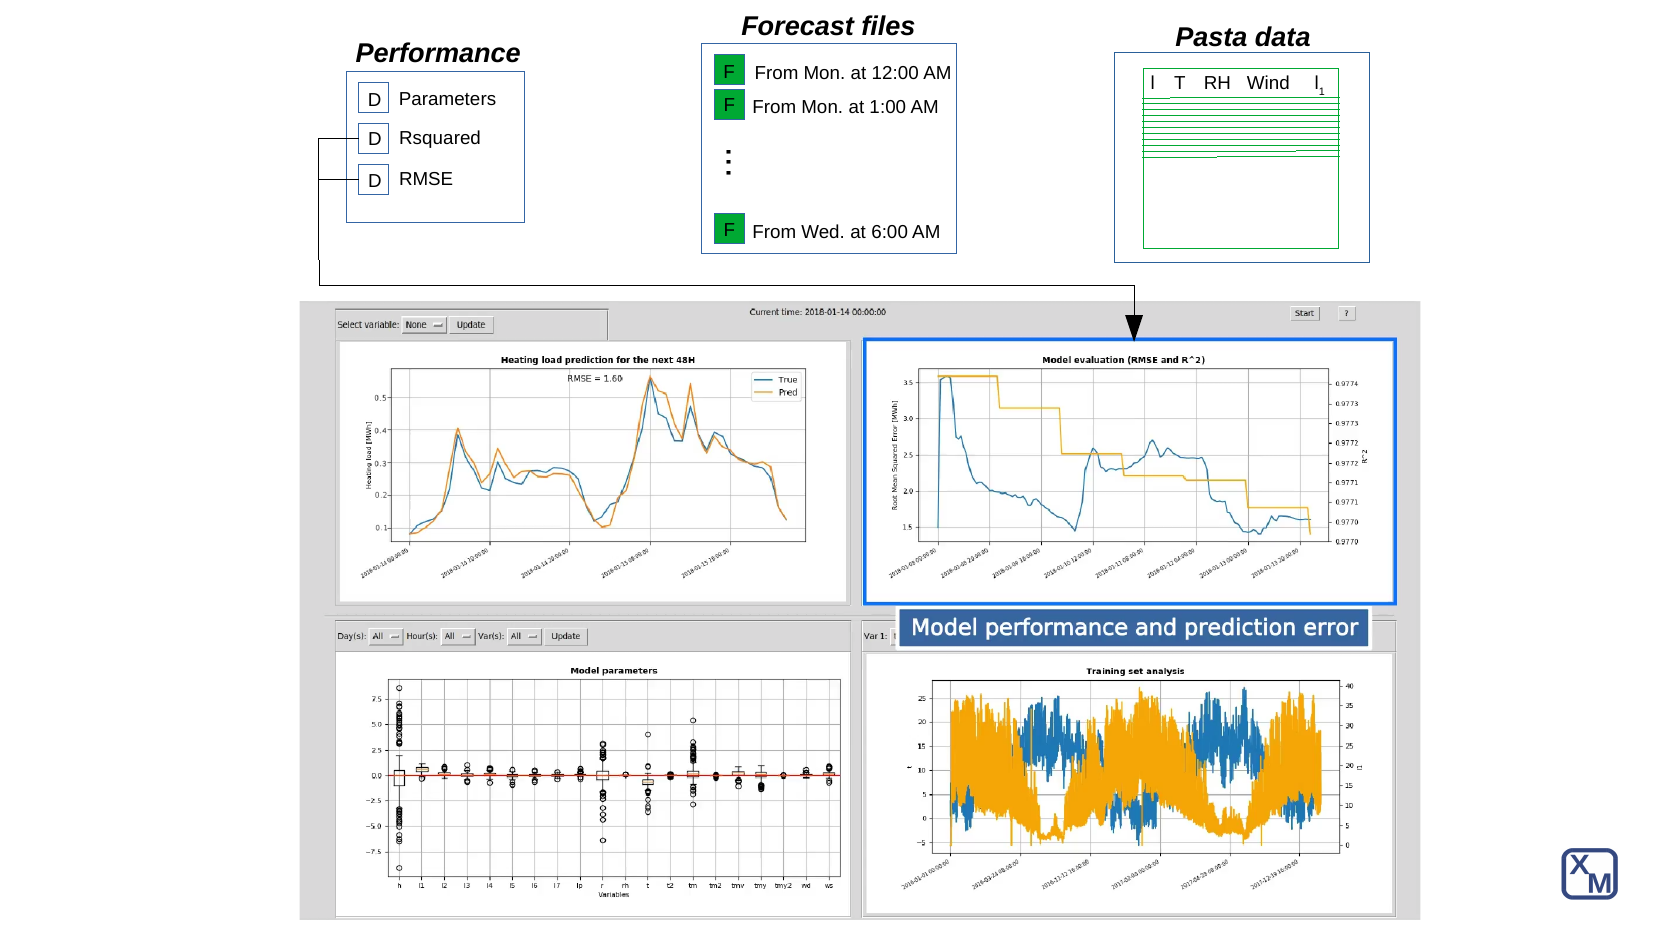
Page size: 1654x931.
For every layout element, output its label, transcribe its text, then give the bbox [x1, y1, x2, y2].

text_box D [353, 81, 397, 118]
text_box From Wed. at 6:00 AM [737, 214, 1025, 250]
text_box Pasta data [1160, 15, 1374, 91]
text_box Forecast files [726, 3, 931, 49]
text_box From Mon. at 12:00 AM [739, 55, 1027, 91]
text_box [346, 77, 525, 138]
text_box Wind [1232, 98, 1299, 102]
text_box l1 [1299, 98, 1340, 103]
text_box Performance [340, 31, 539, 77]
text_box From Mon. at 1:00 AM [737, 88, 1025, 125]
text_box D [353, 121, 397, 158]
text_box l1 [1299, 65, 1340, 97]
picture [1561, 848, 1618, 900]
text_box RMSE [384, 161, 525, 197]
text_box [1114, 52, 1370, 263]
text_box [346, 180, 525, 223]
text_box [701, 43, 957, 254]
text_box RH [1188, 98, 1232, 102]
text_box ... [689, 131, 747, 193]
text_box Wind [1232, 65, 1299, 97]
text_box [346, 139, 525, 179]
text_box T [1170, 65, 1188, 97]
text_box F [708, 53, 750, 87]
picture [299, 301, 1421, 920]
text_box F [708, 87, 750, 124]
text_box F [708, 211, 750, 248]
text_box Parameters [397, 81, 525, 118]
text_box RH [1188, 65, 1232, 97]
text_box D [353, 163, 397, 199]
text_box Rsquared [384, 119, 525, 156]
text_box l [1135, 65, 1170, 102]
